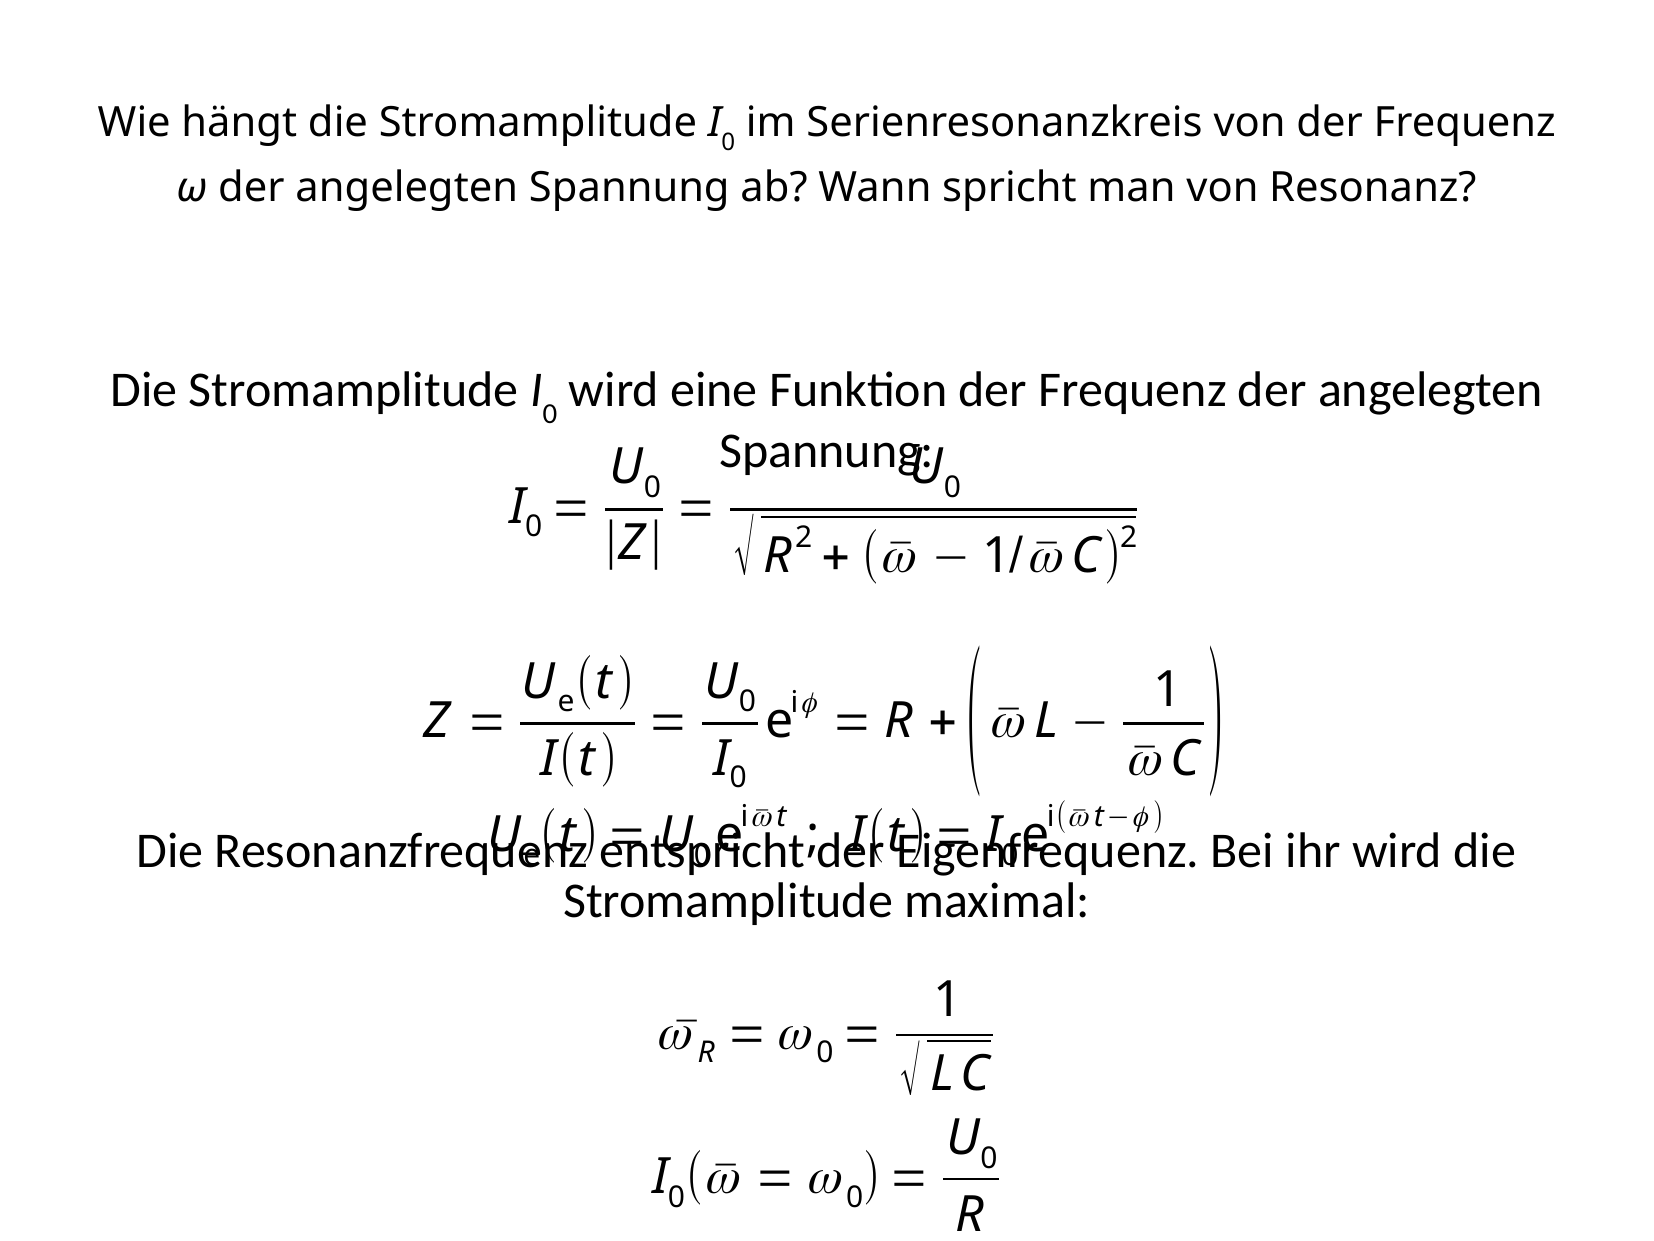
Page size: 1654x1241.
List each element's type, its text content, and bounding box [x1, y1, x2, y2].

chart [415, 436, 1238, 874]
subtitle Die Stromamplitude I0 wird eine Funktion der Frequenz der angelegten Spannung: Die Resonanzfrequenz entspricht der Eigenfrequenz. Bei ihr wird die Stromamplitude maximal: [82, 290, 1571, 1010]
chart [646, 969, 1008, 1241]
title Wie hängt die Stromamplitude I0 im Serienresonanzkreis von der Frequenz ω der angelegten Spannung ab? Wann spricht man von Resonanz? [82, 49, 1571, 257]
